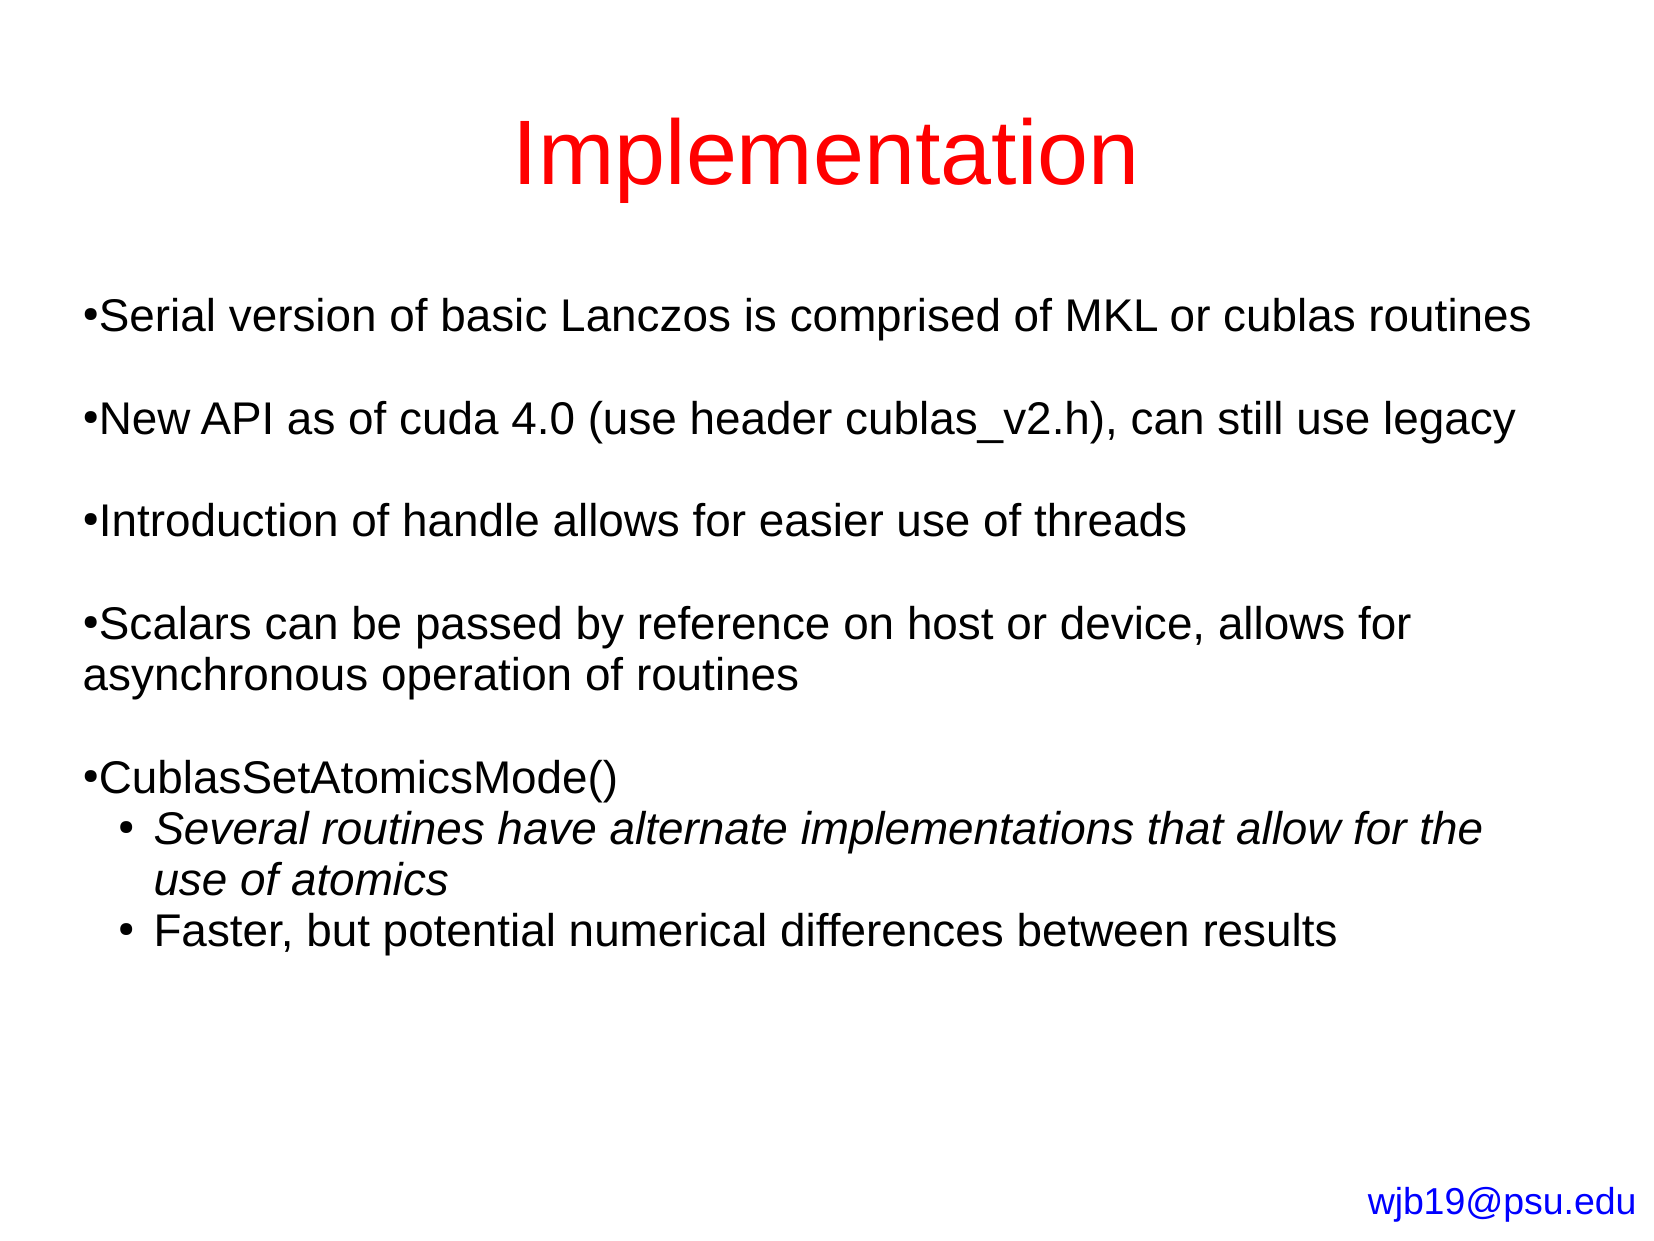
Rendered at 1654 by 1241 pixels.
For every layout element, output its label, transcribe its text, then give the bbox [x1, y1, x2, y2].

title Implementation [82, 49, 1571, 257]
text_box wjb19@psu.edu [1353, 1173, 1652, 1231]
subtitle Serial version of basic Lanczos is comprised of MKL or cublas routines New API as of cuda 4.0 (use header cublas_v2.h), can still use legacy Introduction of handle allows for easier use of threads Scalars can be passed by reference on host or device, allows for asynchronous operation of routines CublasSetAtomicsMode() Several routines have alternate implementations that allow for the use of atomics Faster, but potential numerical differences between results [82, 290, 1538, 1010]
